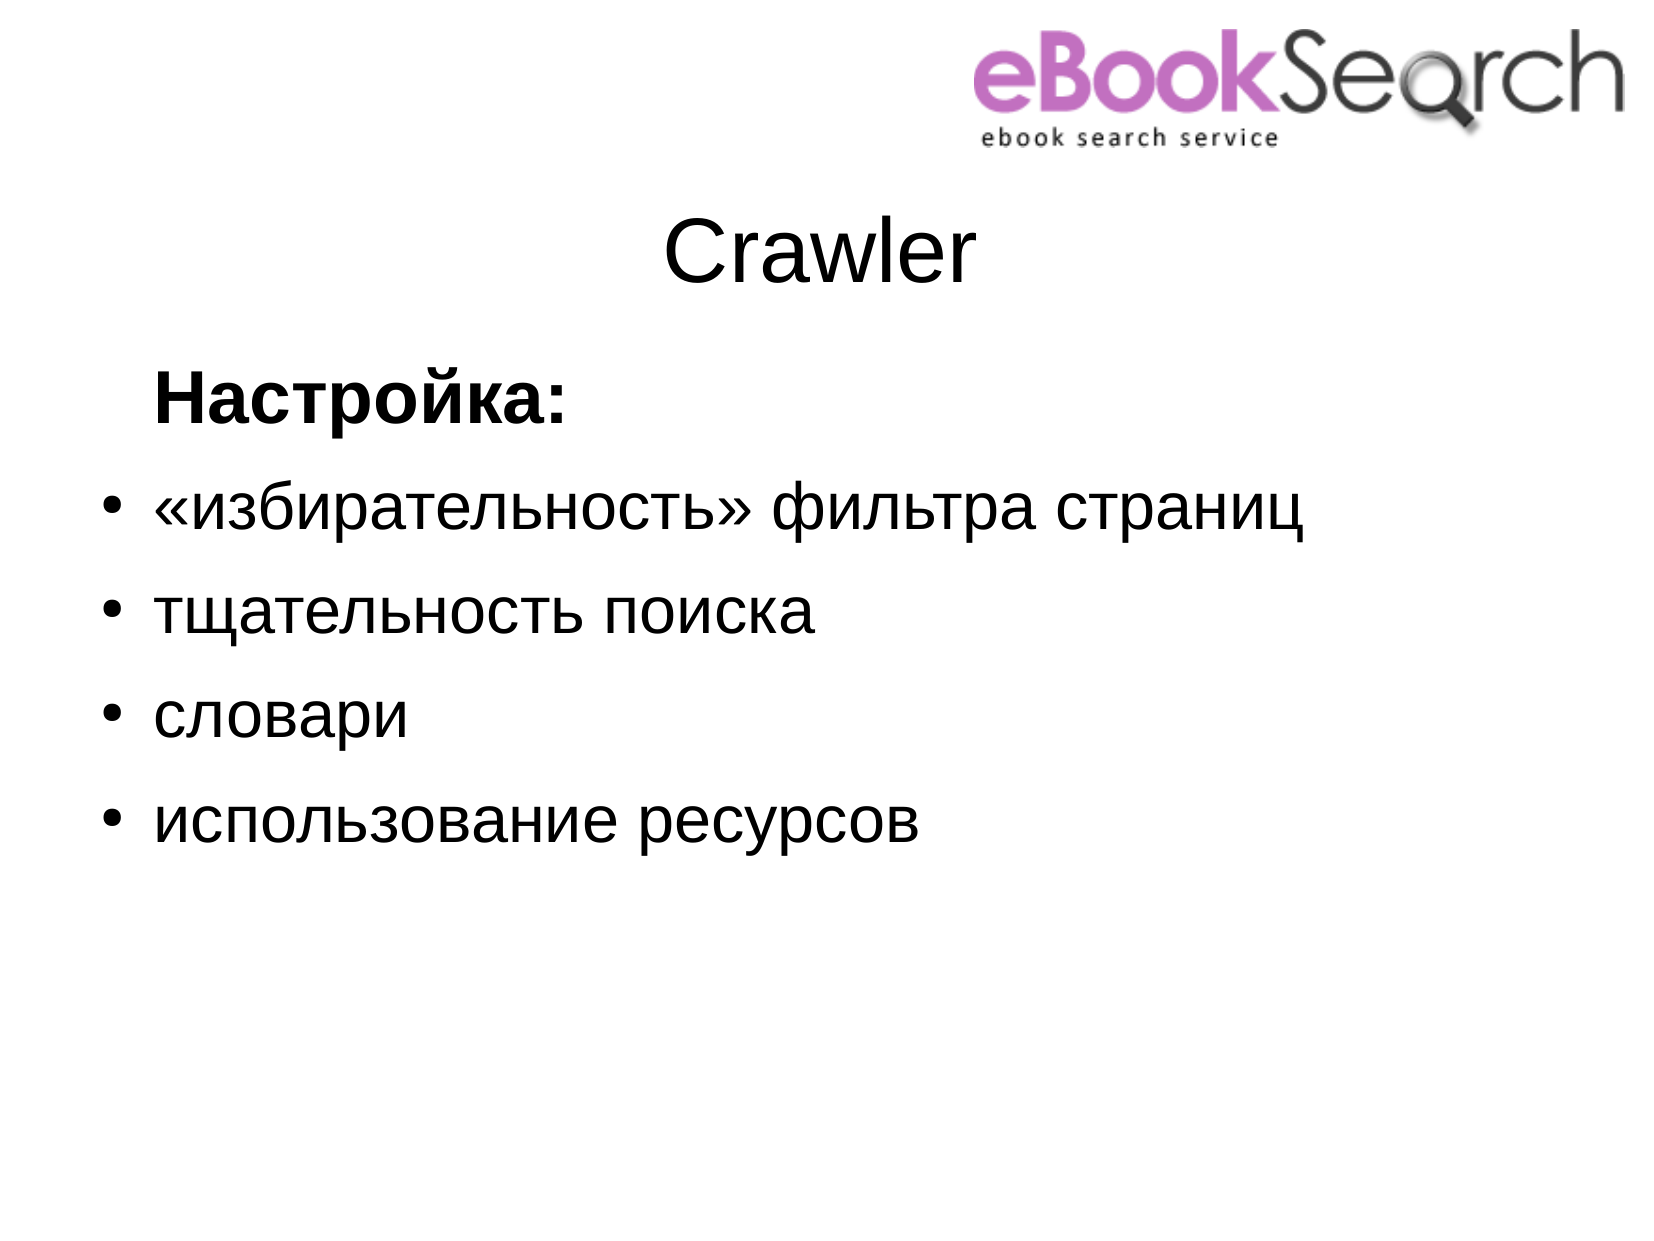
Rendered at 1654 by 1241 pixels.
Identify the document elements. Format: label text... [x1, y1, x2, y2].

picture [974, 29, 1625, 148]
list Настройка: «избирательность» фильтра страниц тщательность поиска словари использование ресурсов [82, 355, 1571, 1174]
title Crawler [76, 147, 1566, 355]
